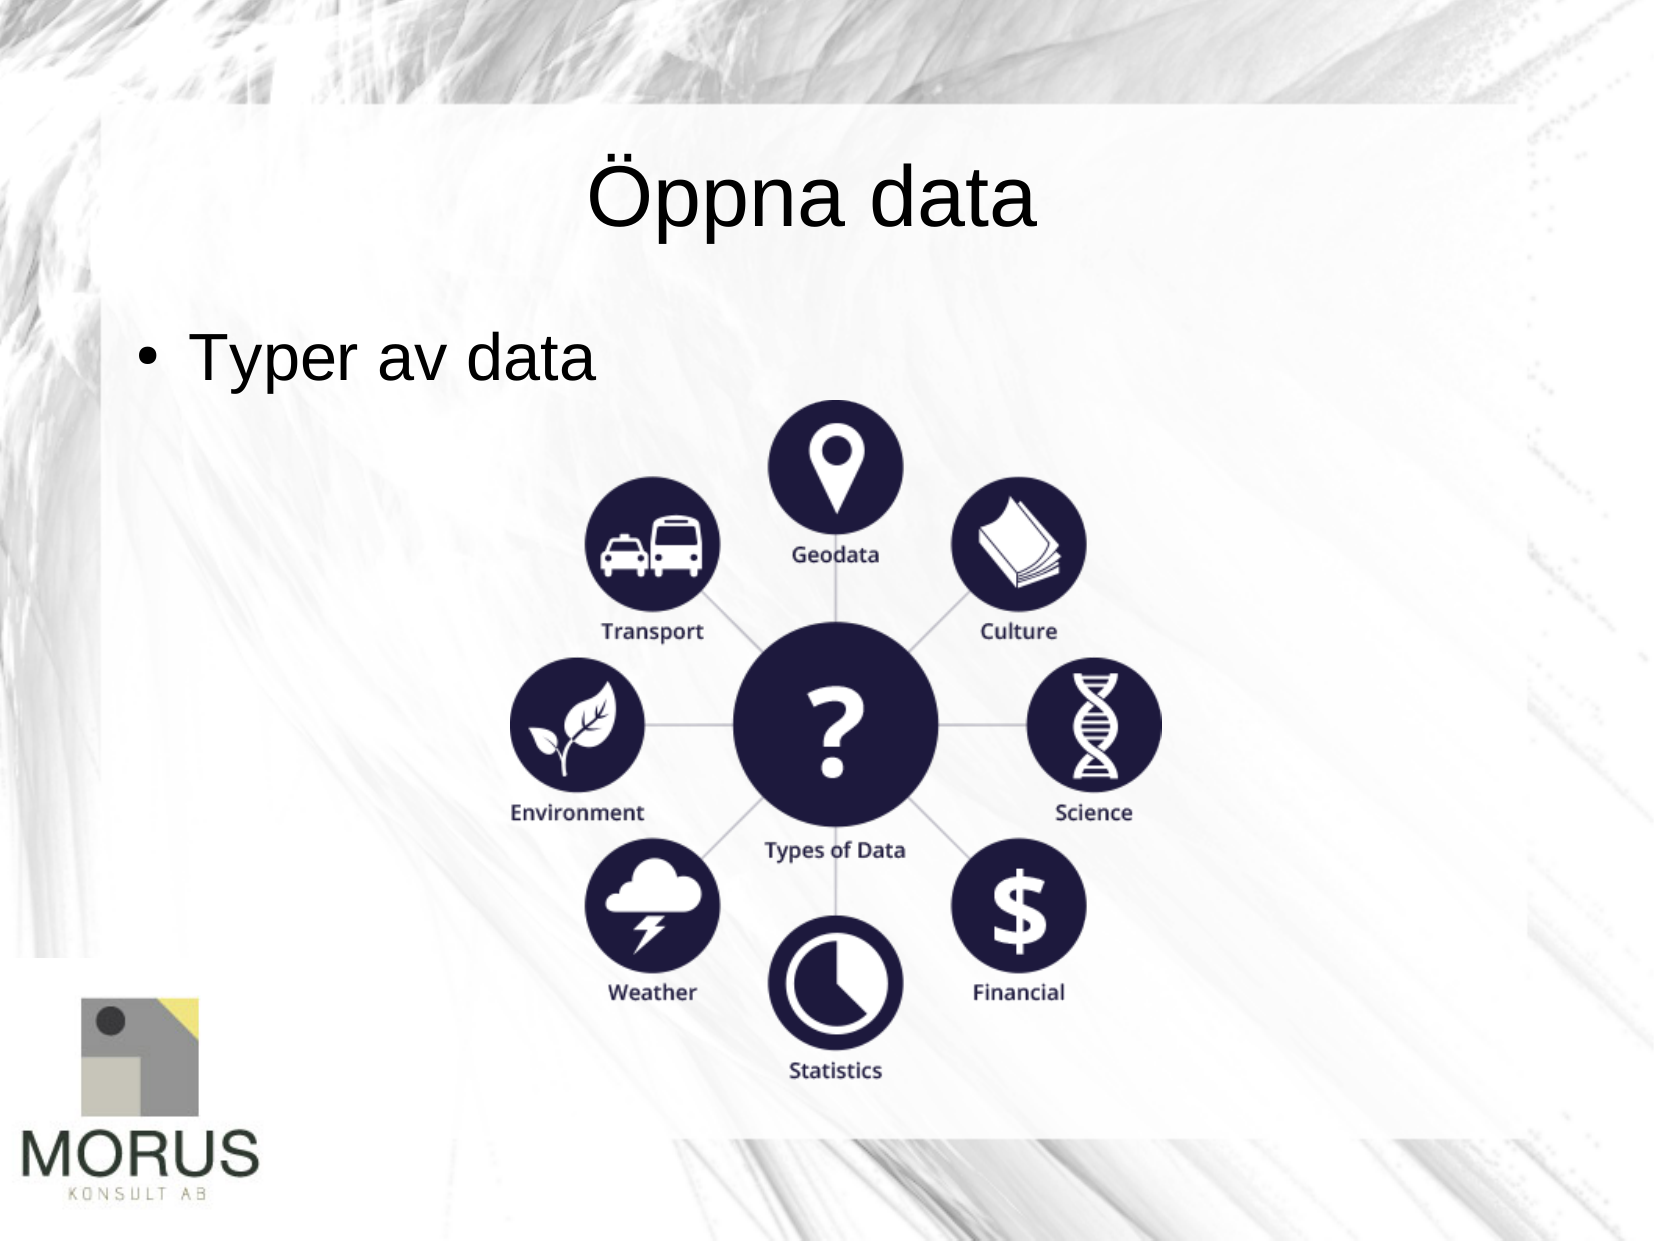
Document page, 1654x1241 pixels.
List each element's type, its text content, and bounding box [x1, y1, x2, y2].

picture [0, 0, 1654, 1241]
title Öppna data [118, 112, 1506, 281]
list Typer av data [118, 319, 1571, 1040]
